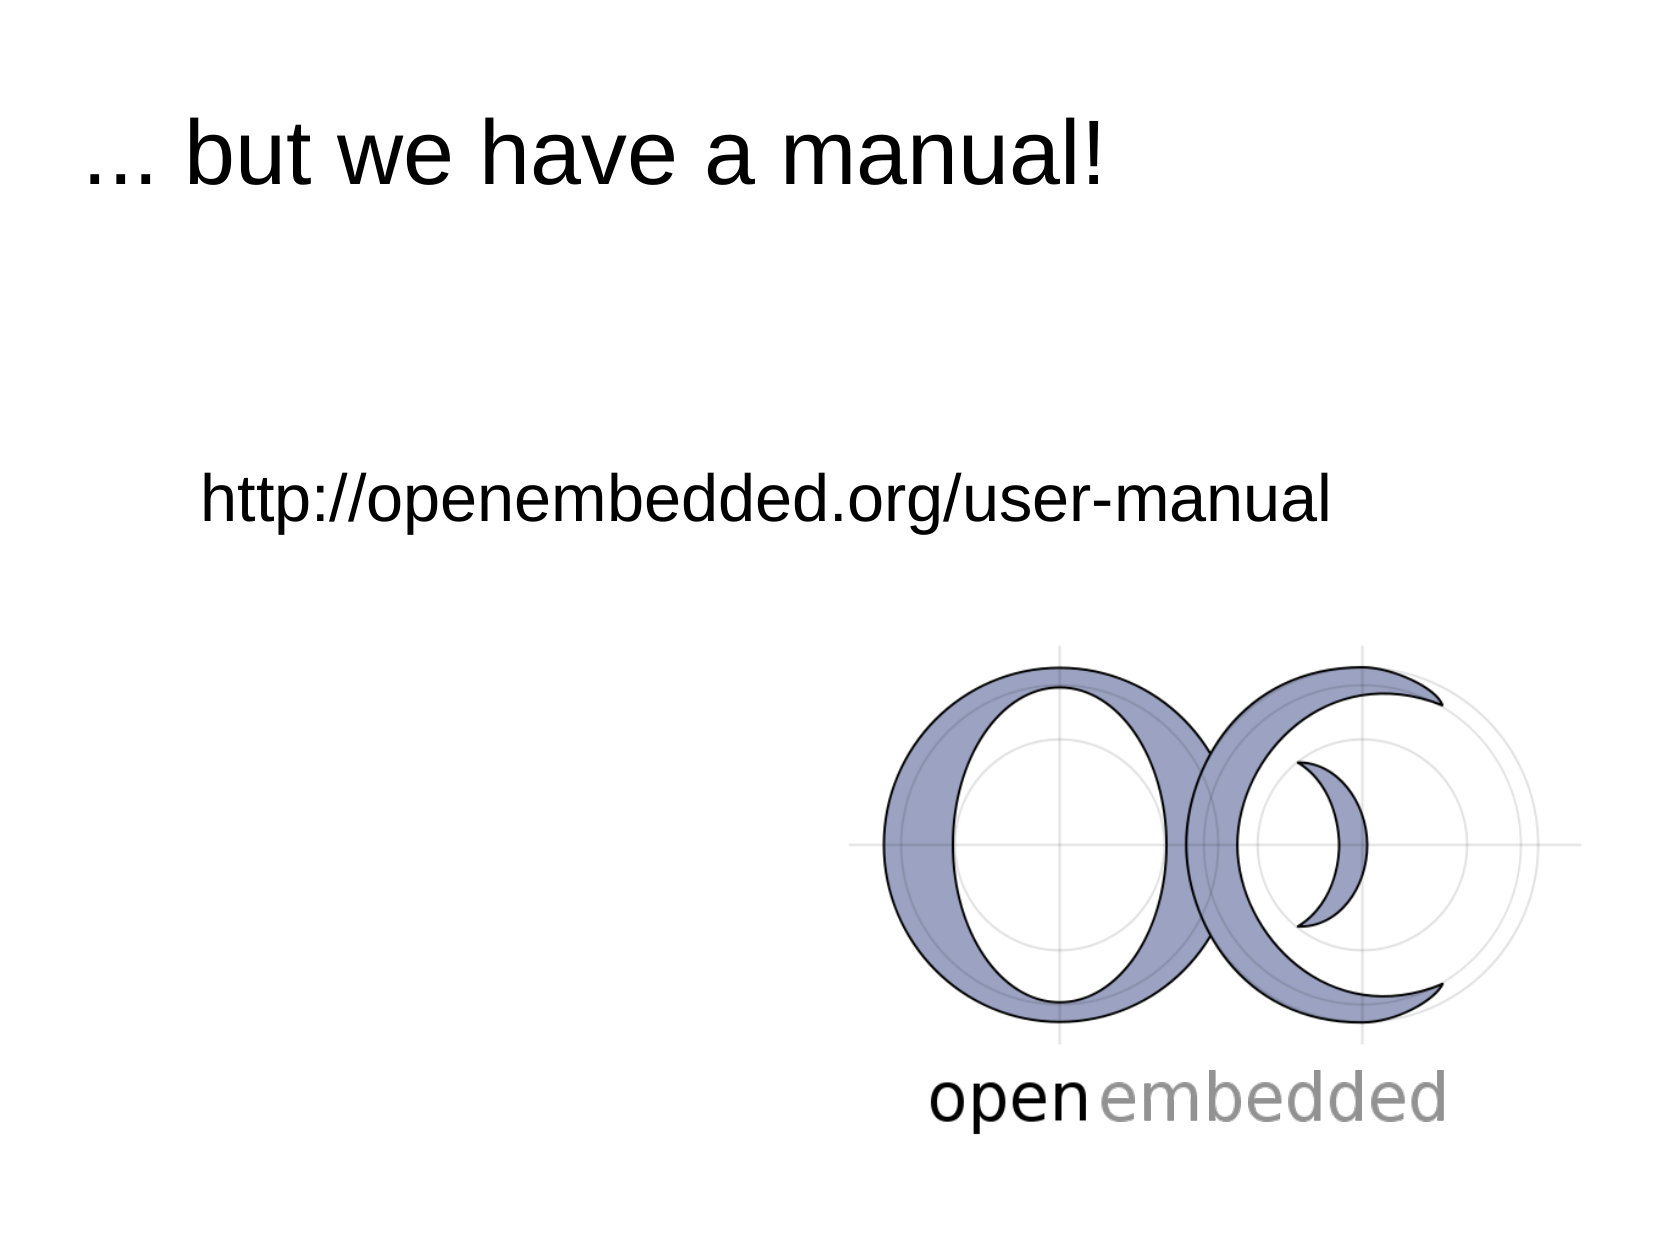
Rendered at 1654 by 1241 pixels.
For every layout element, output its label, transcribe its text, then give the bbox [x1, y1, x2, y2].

list http://openembedded.org/user-manual [183, 460, 1371, 550]
title ... but we have a manual! [82, 49, 1571, 257]
picture [820, 590, 1601, 1182]
